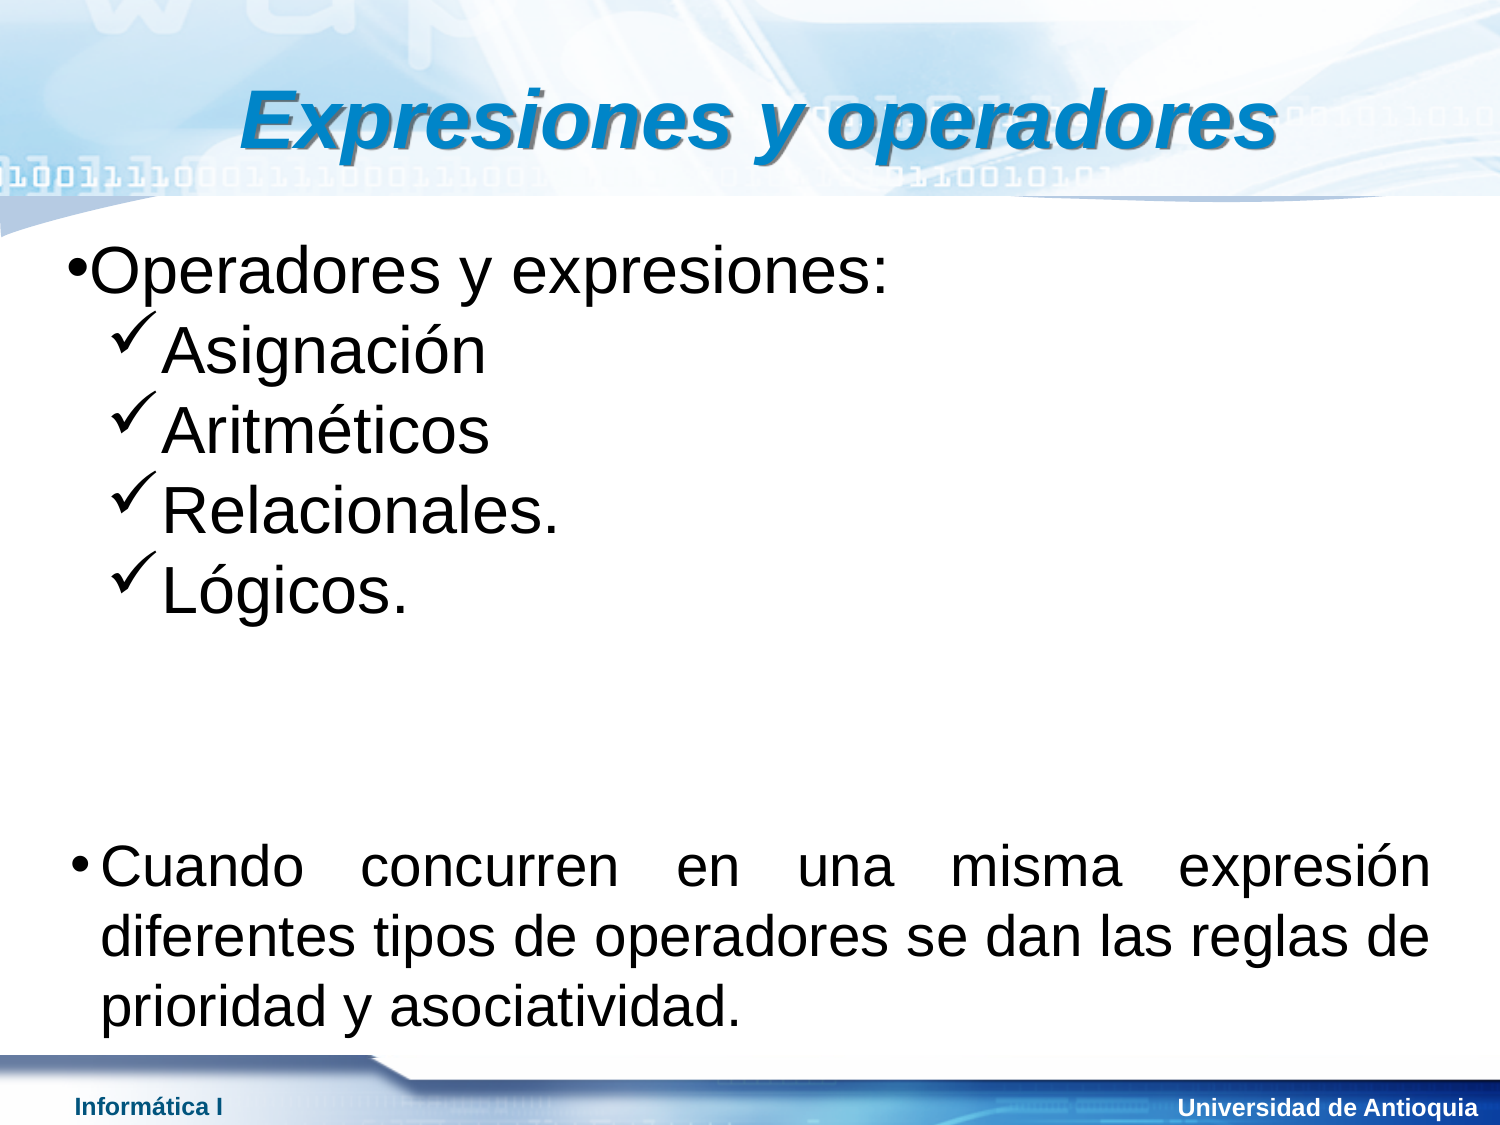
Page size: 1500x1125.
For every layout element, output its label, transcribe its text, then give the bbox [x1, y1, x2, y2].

picture [0, 1055, 1500, 1125]
picture [0, 0, 1500, 196]
title Expresiones y operadores [224, 57, 1438, 150]
text_box Cuando concurren en una misma expresión diferentes tipos de operadores se dan las reglas de prioridad y asociatividad. [57, 821, 1447, 1115]
text_box Operadores y expresiones: Asignación Aritméticos Relacionales. Lógicos. [53, 219, 1459, 634]
